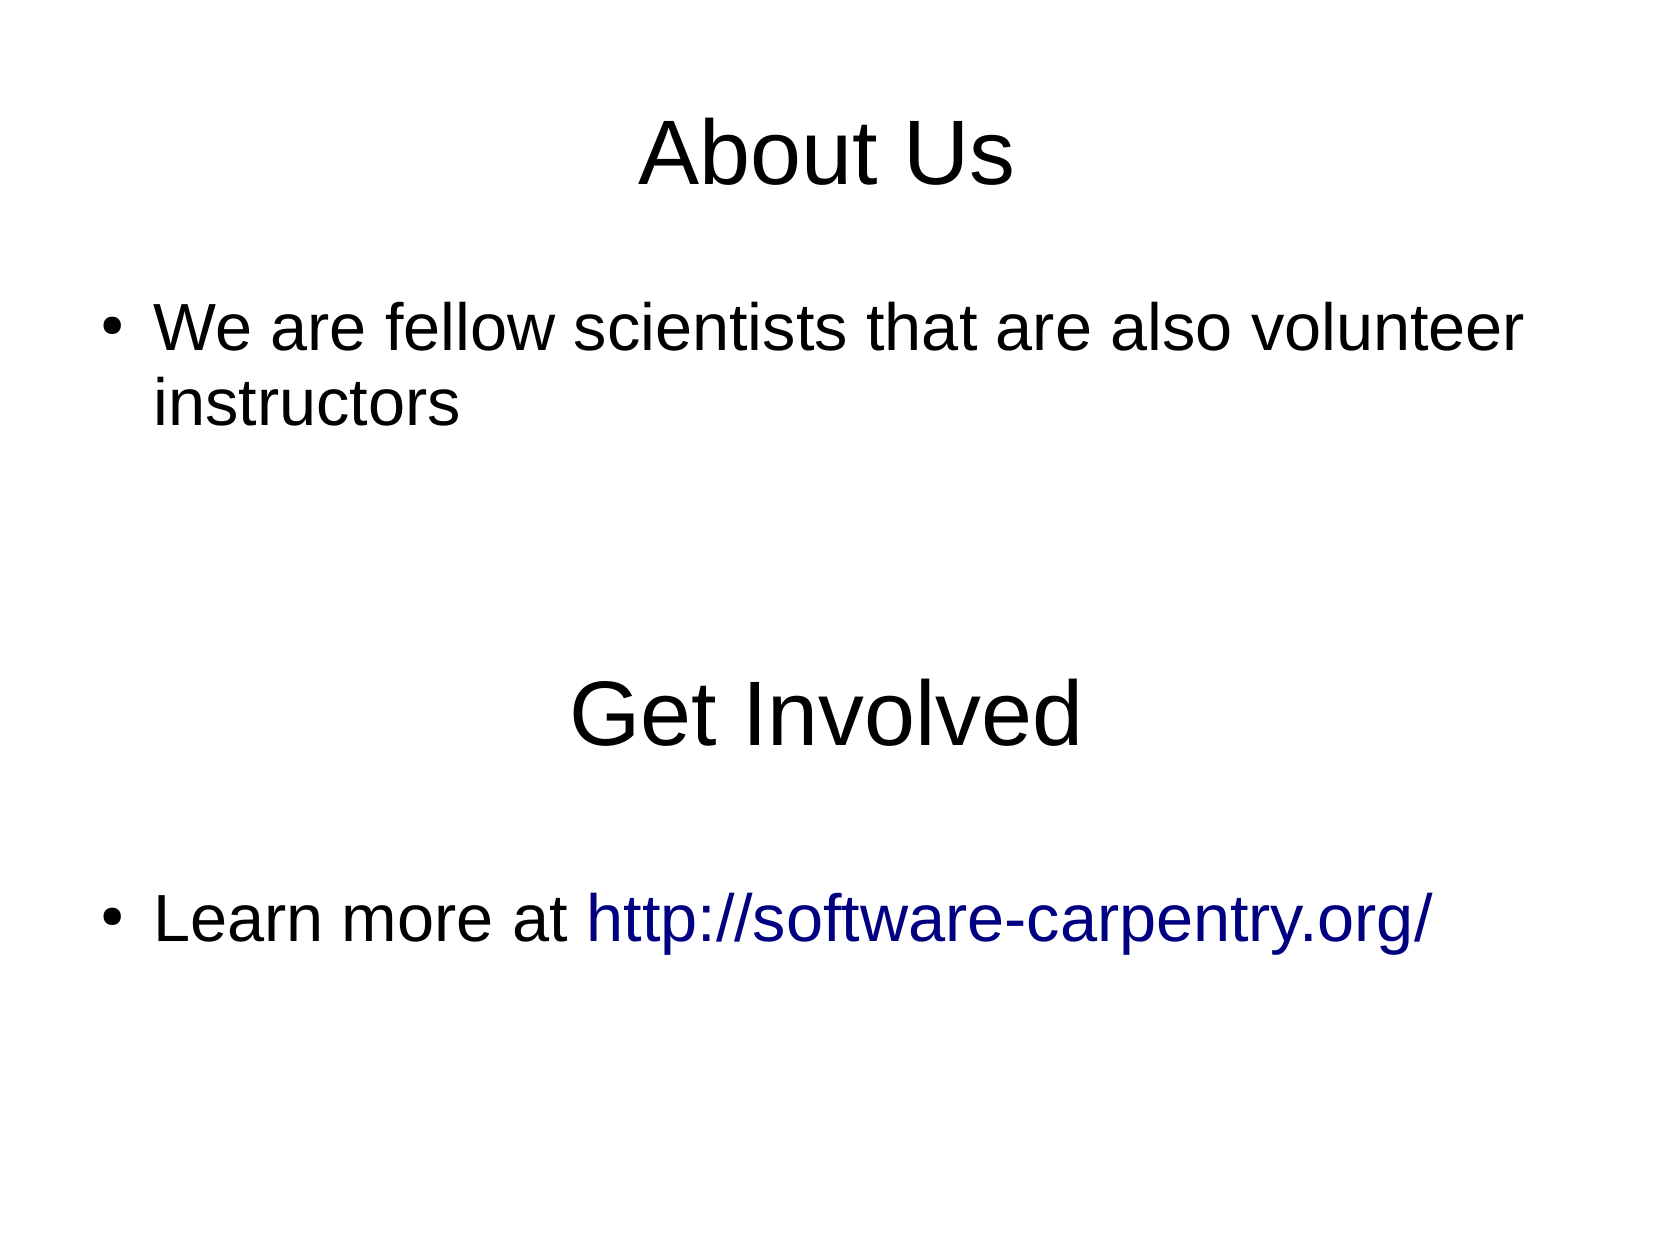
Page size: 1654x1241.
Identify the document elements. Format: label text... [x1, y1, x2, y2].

list Learn more at http://software-carpentry.org/ [82, 880, 1538, 1086]
list We are fellow scientists that are also volunteer instructors [82, 290, 1538, 496]
title About Us [82, 49, 1571, 257]
title Get Involved [82, 610, 1571, 818]
